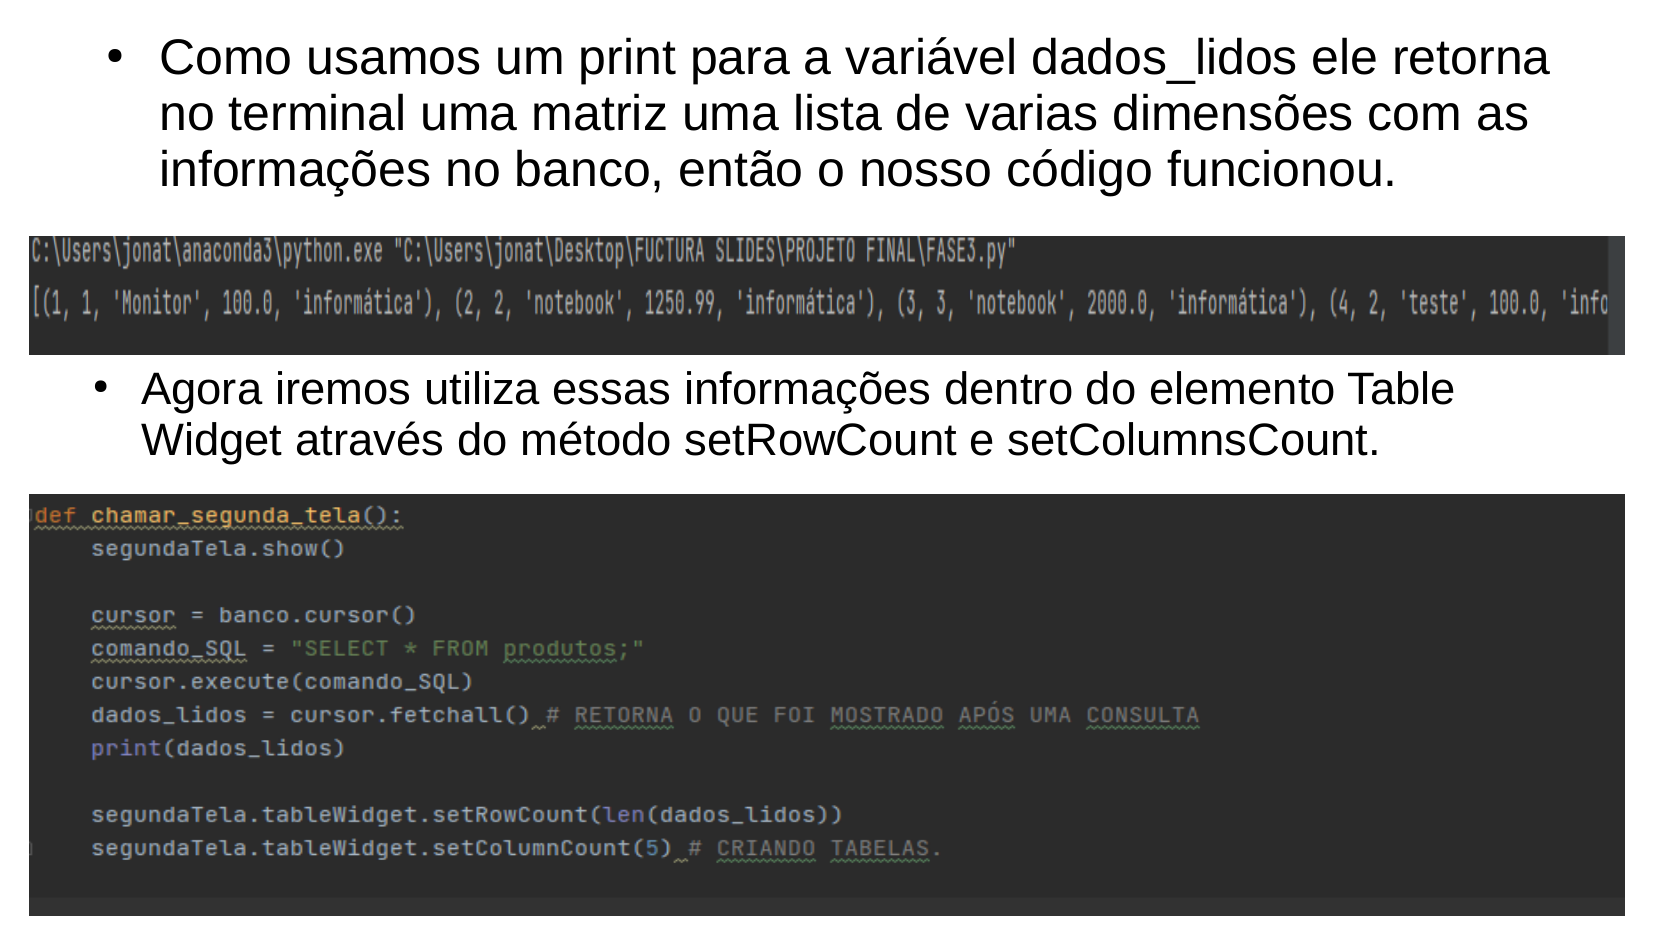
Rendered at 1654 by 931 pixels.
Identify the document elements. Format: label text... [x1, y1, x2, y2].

picture [29, 236, 1625, 355]
list Agora iremos utiliza essas informações dentro do elemento Table Widget através do método setRowCount e setColumnsCount. [76, 362, 1565, 494]
picture [29, 494, 1625, 916]
list Como usamos um print para a variável dados_lidos ele retorna no terminal uma matriz uma lista de varias dimensões com as informações no banco, então o nosso código funcionou. [88, 29, 1577, 236]
